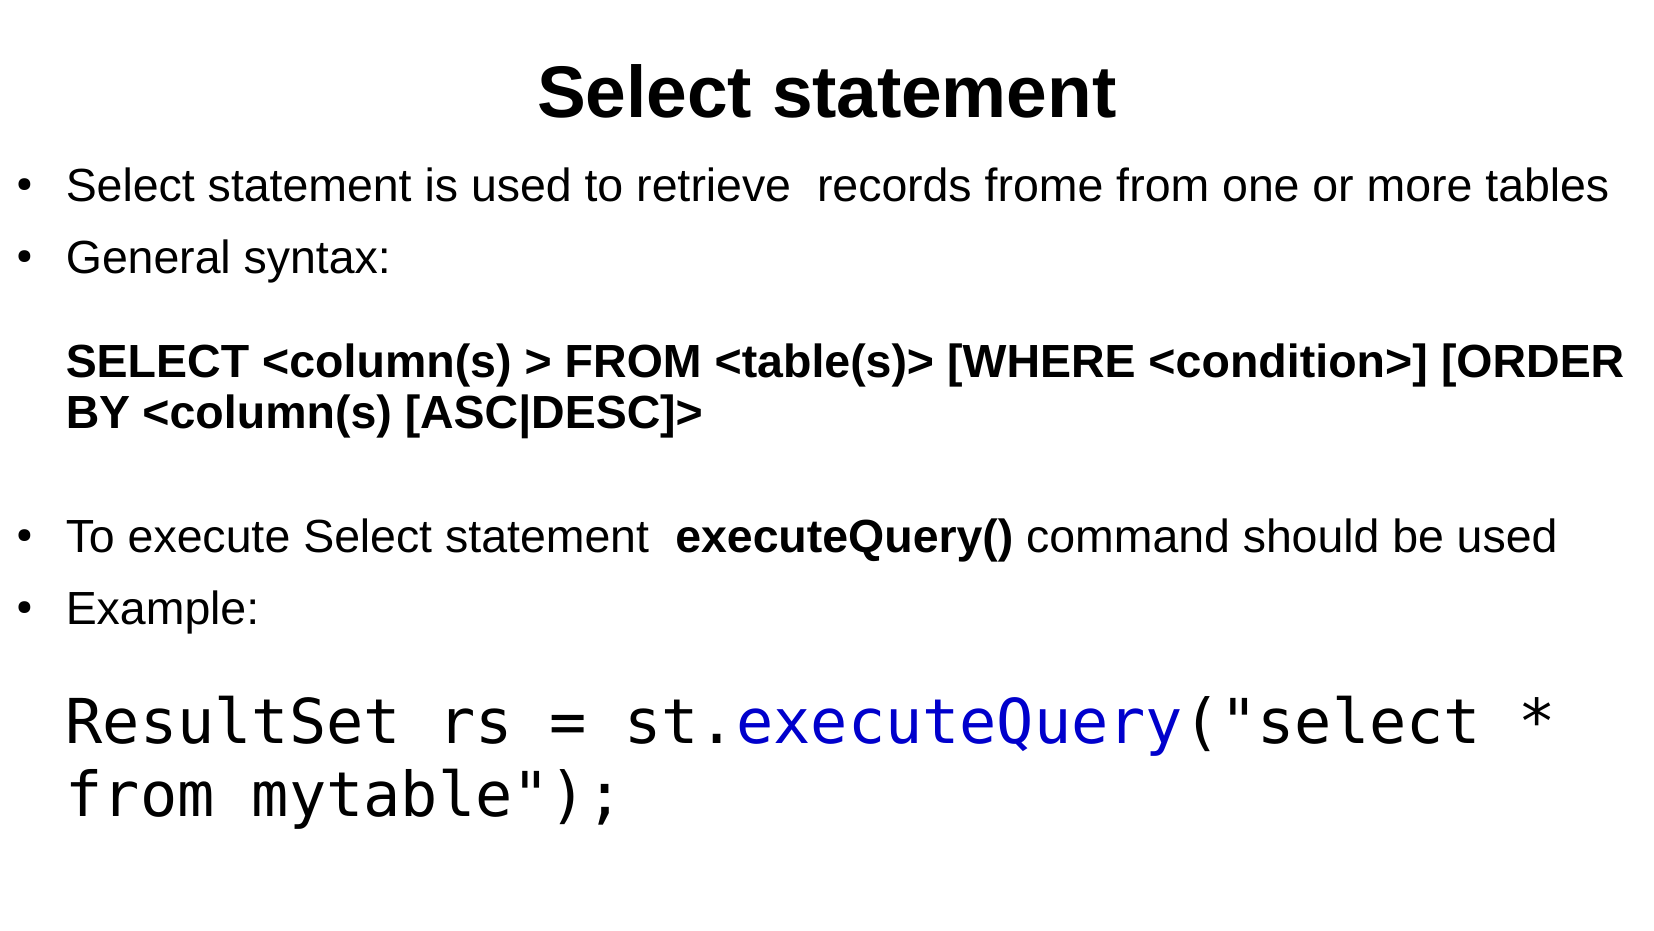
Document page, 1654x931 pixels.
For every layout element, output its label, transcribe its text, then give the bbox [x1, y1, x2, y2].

title Select statement [82, 37, 1571, 147]
list Select statement is used to retrieve records frome from one or more tables General syntax: SELECT <column(s) > FROM <table(s)> [WHERE <condition>] [ORDER BY <column(s) [ASC|DESC]> To execute Select statement executeQuery() command should be used Example: ResultSet rs = st.executeQuery("select * from mytable"); [0, 159, 1630, 877]
